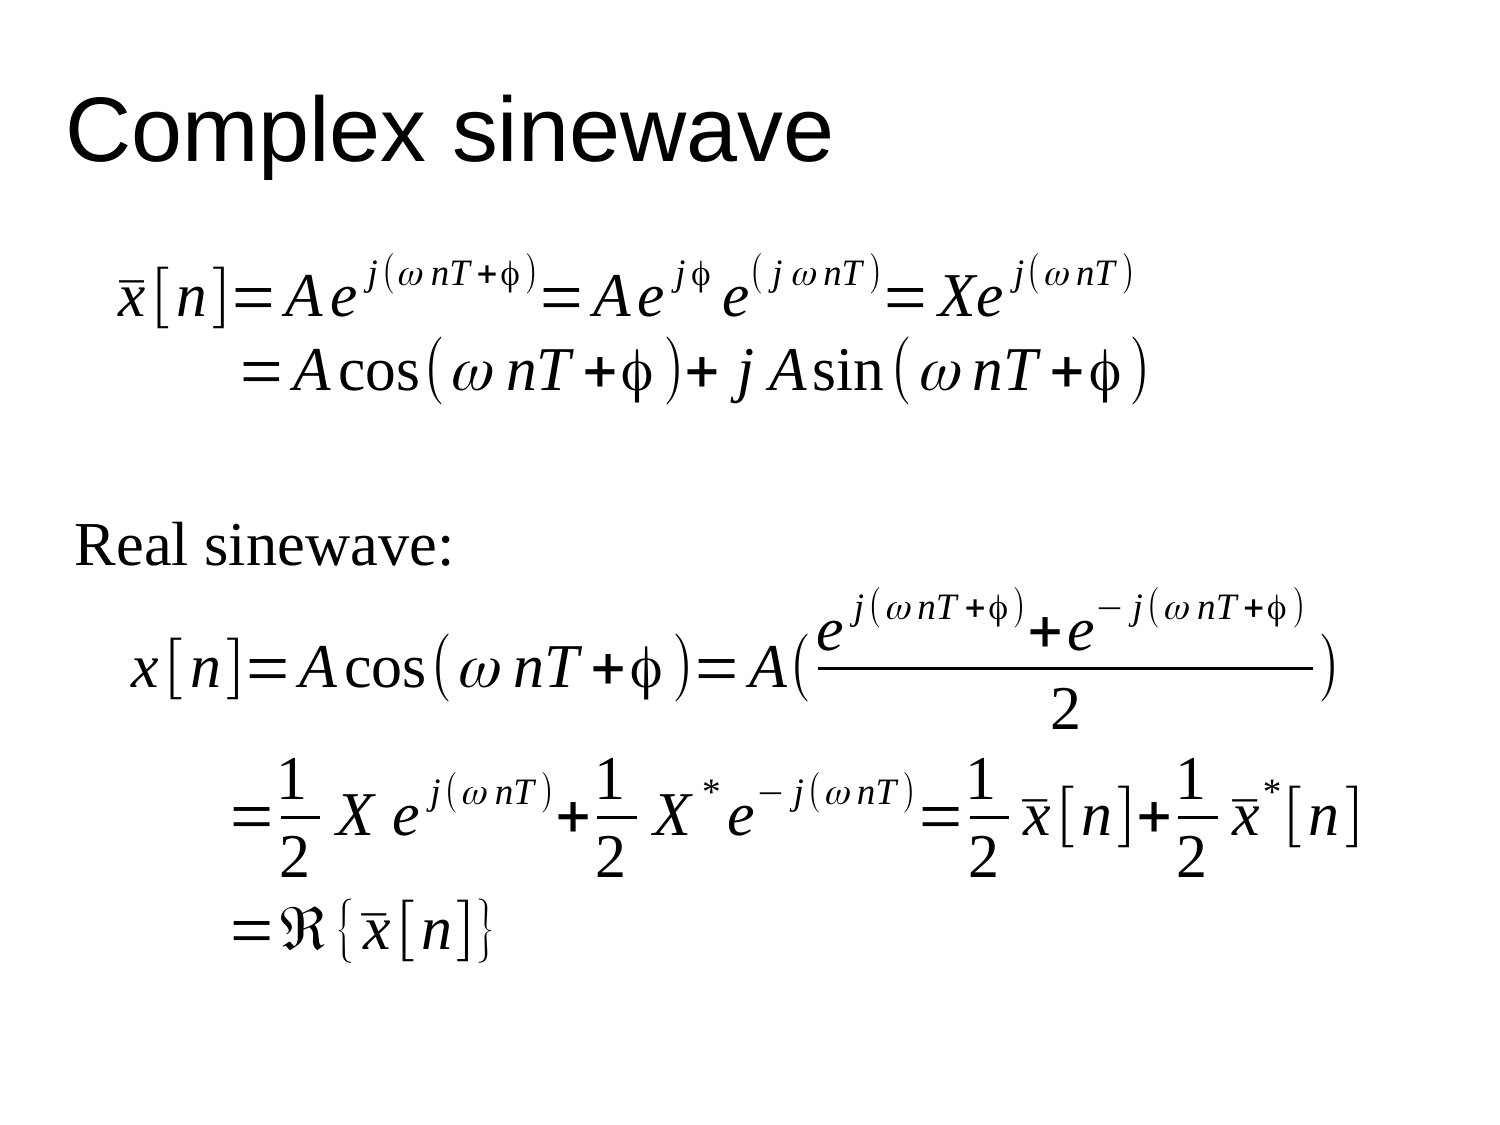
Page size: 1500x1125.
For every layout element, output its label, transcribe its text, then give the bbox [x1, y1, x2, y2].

chart [108, 251, 1157, 408]
chart [120, 585, 1368, 969]
title Complex sinewave [65, 25, 1500, 233]
text_box Real sinewave: [60, 491, 470, 587]
